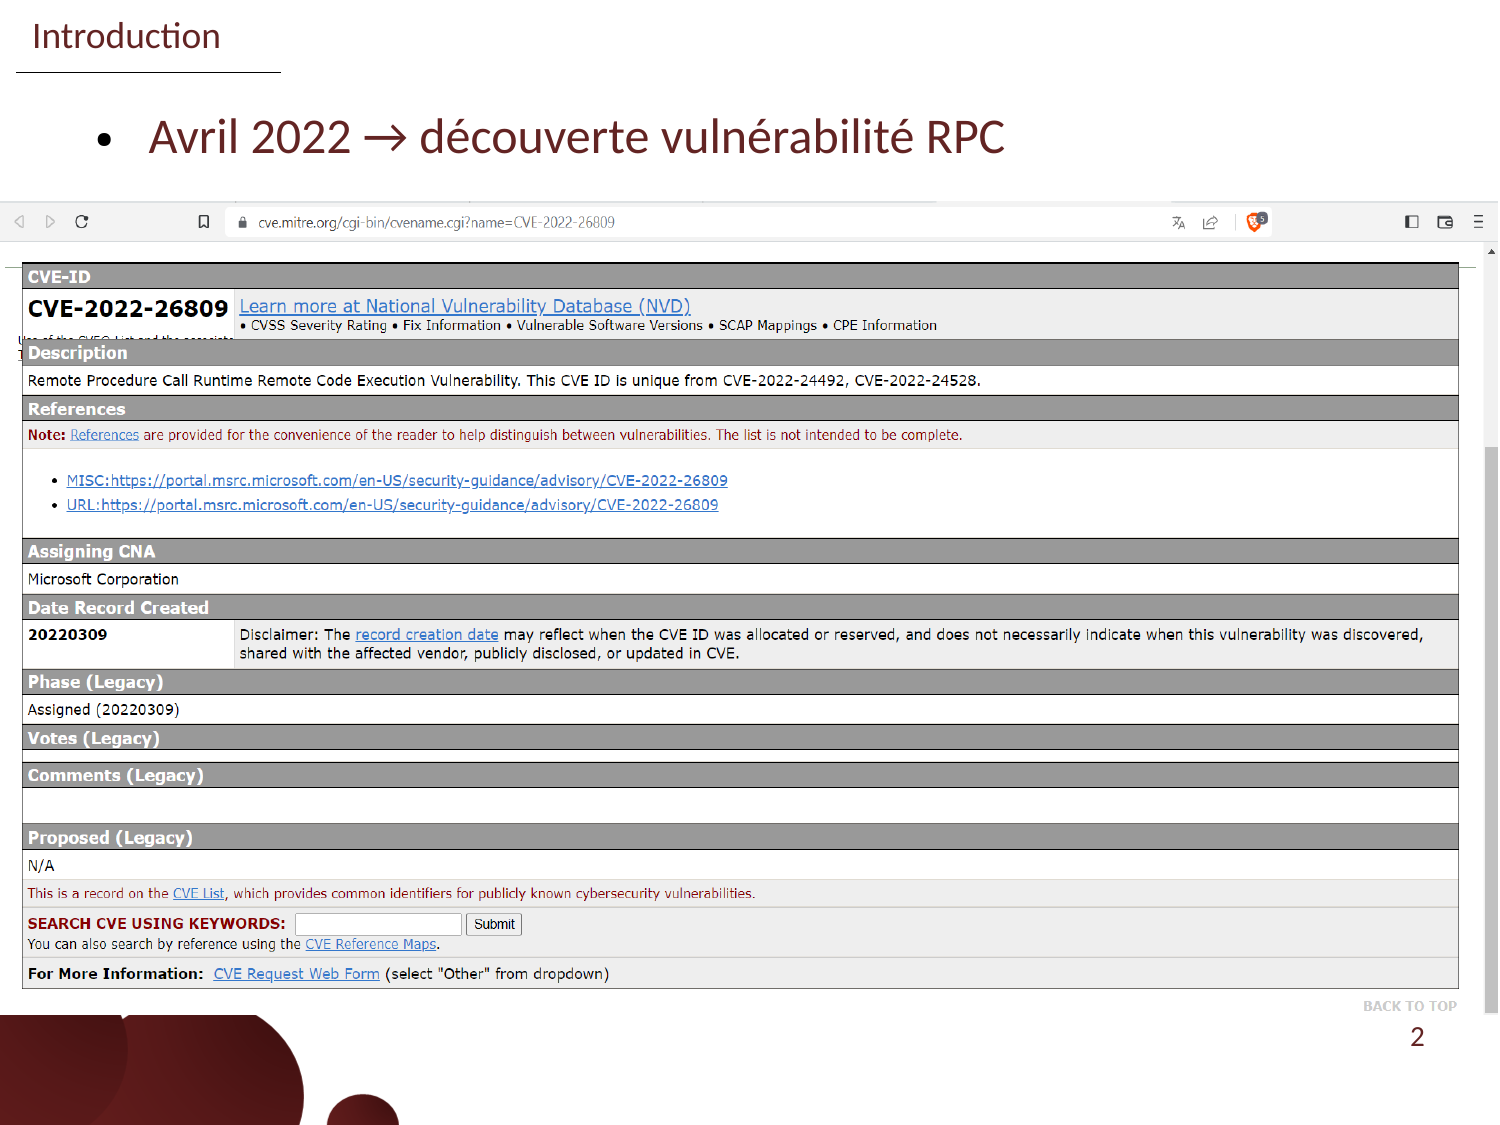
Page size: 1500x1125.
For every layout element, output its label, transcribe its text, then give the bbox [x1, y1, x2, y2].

picture [0, 201, 1498, 1125]
list Avril 2022 → découverte vulnérabilité RPC [77, 116, 1428, 198]
text_box Introduction [17, 13, 635, 72]
